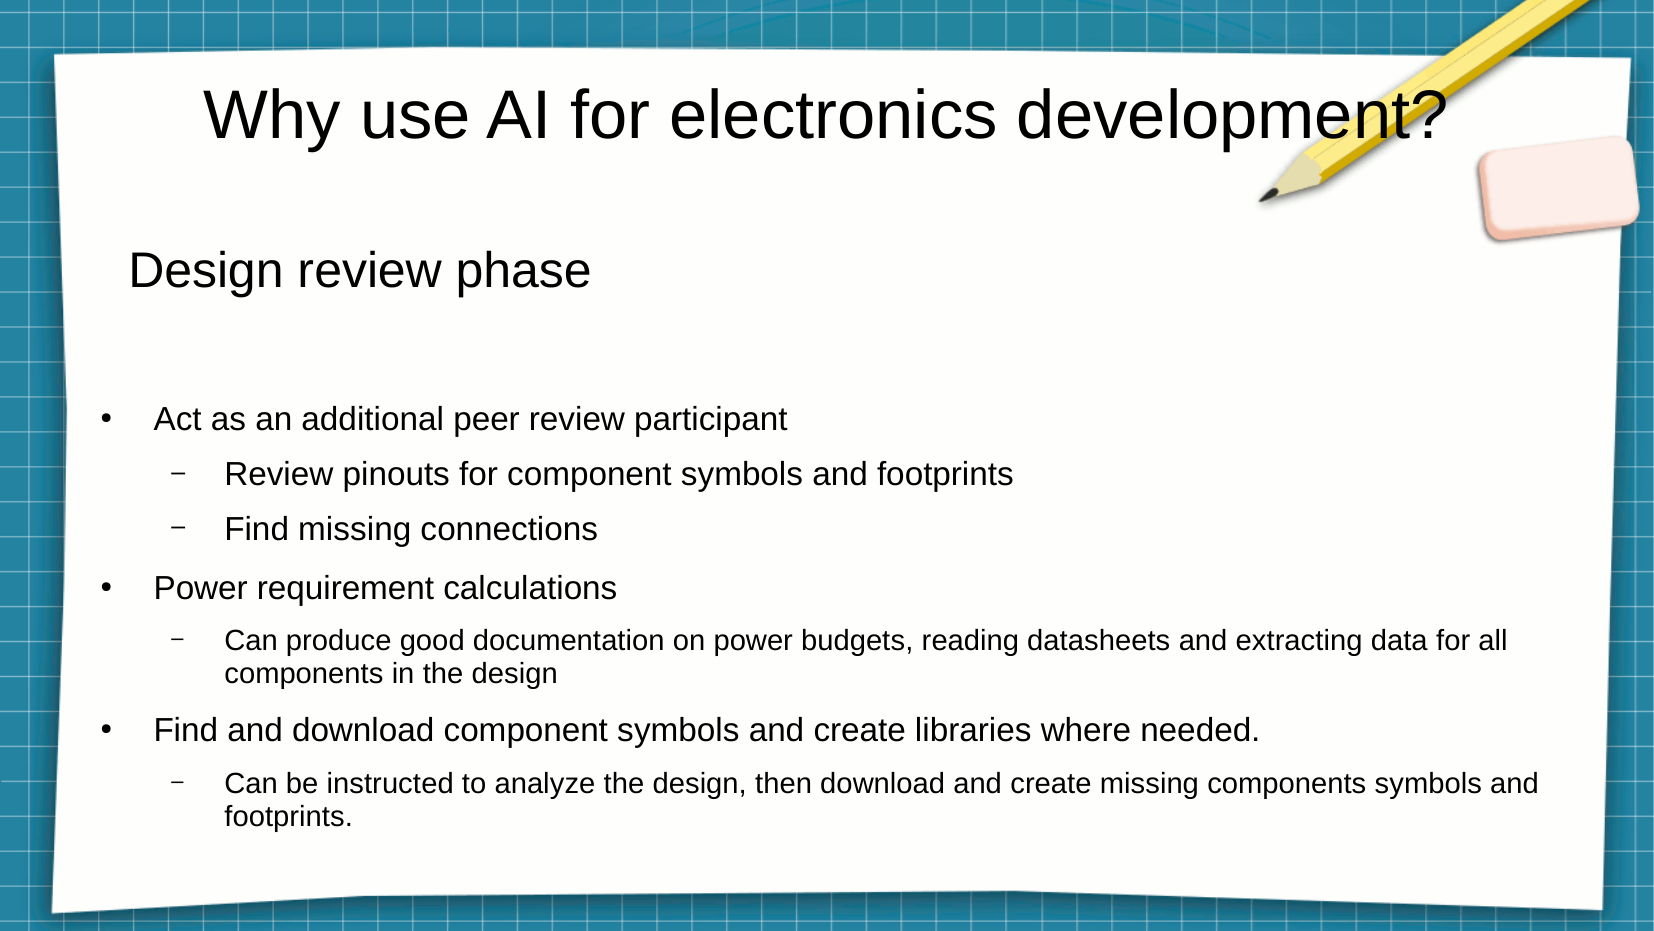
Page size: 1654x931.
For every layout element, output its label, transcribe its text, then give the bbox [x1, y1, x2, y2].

picture [0, 0, 1654, 931]
list Act as an additional peer review participant Review pinouts for component symbols and footprints Find missing connections Power requirement calculations Can produce good documentation on power budgets, reading datasheets and extracting data for all components in the design Find and download component symbols and create libraries where needed. Can be instructed to analyze the design, then download and create missing components symbols and footprints. [82, 323, 1571, 863]
title Design review phase [82, 192, 638, 348]
title Why use AI for electronics development? [82, 37, 1571, 193]
